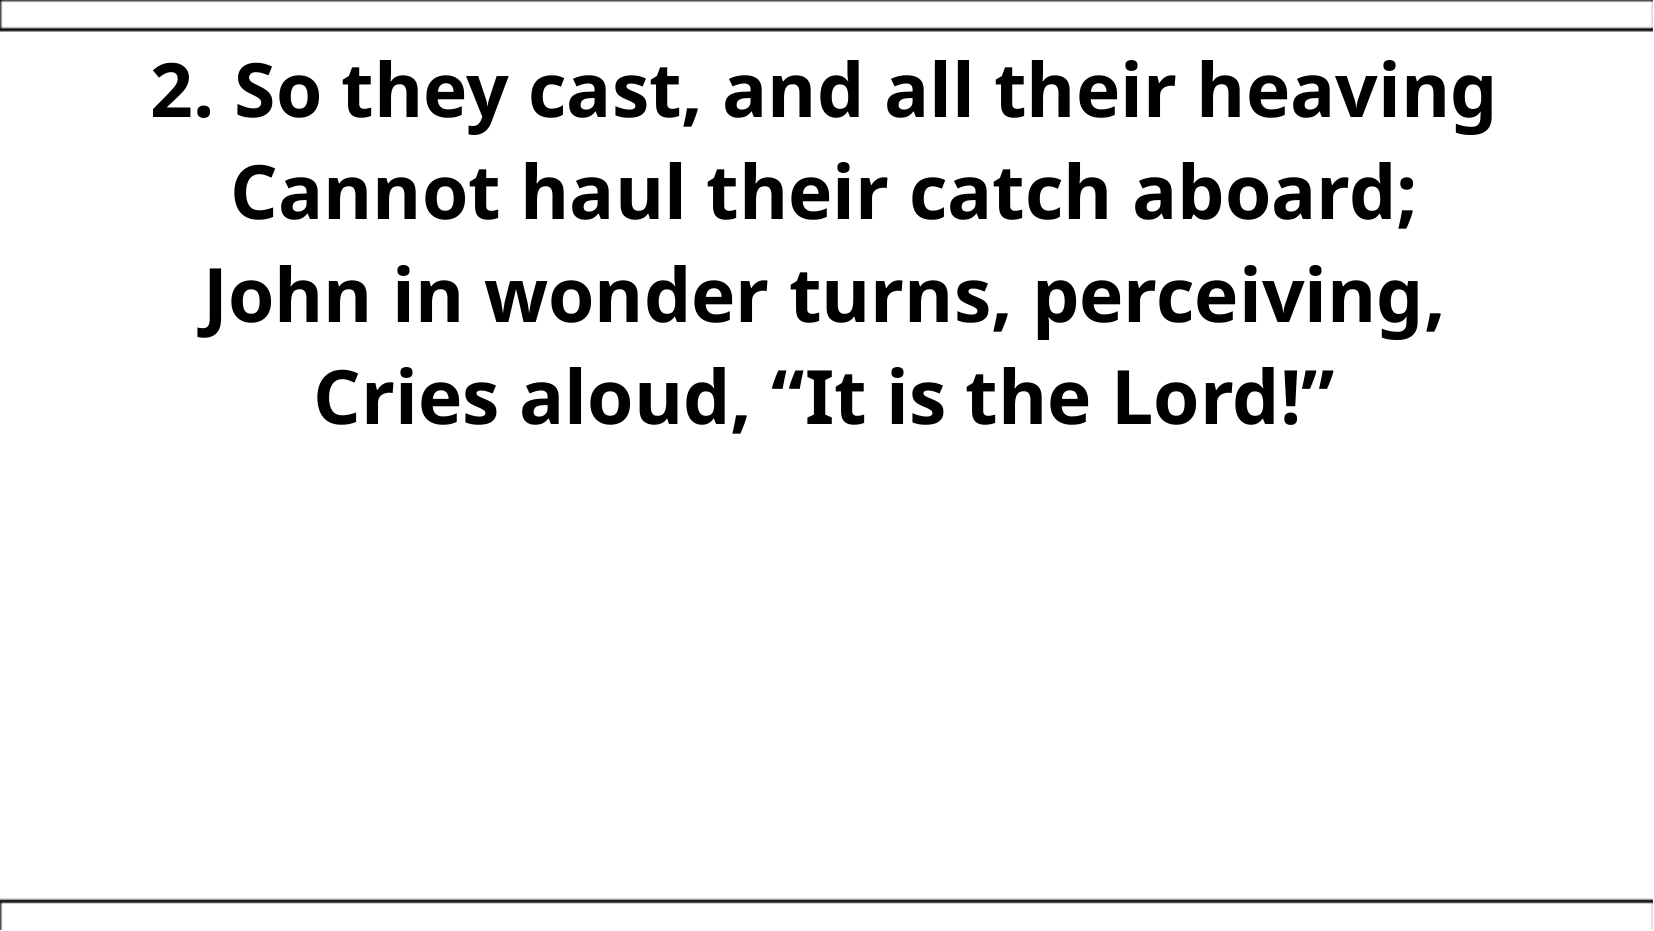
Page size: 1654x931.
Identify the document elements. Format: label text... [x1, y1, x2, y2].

text_box 2. So they cast, and all their heaving Cannot haul their catch aboard; John in wonder turns, perceiving, Cries aloud, “It is the Lord!” [75, 30, 1576, 445]
picture [0, 0, 1653, 930]
